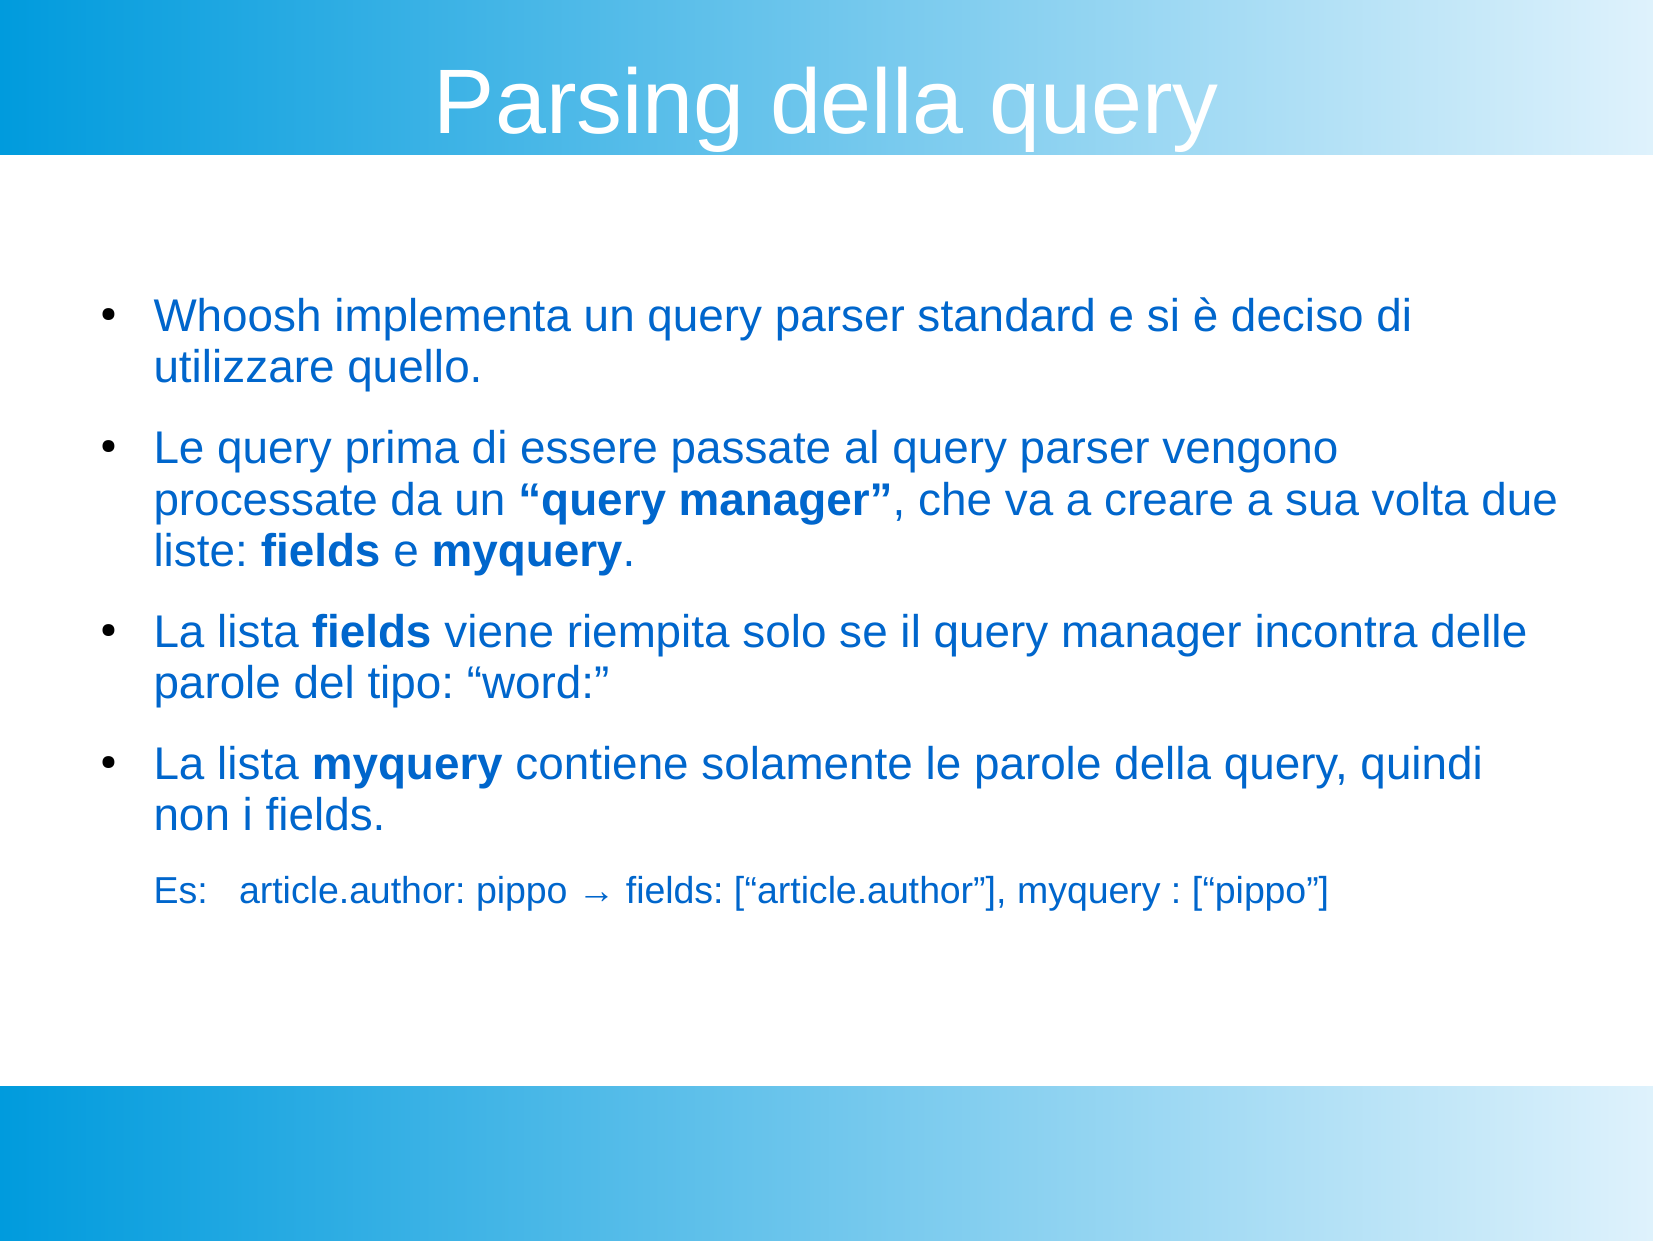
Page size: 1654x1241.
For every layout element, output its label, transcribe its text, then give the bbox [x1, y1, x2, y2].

title Parsing della query [82, 49, 1571, 155]
list Whoosh implementa un query parser standard e si è deciso di utilizzare quello. Le query prima di essere passate al query parser vengono processate da un “query manager”, che va a creare a sua volta due liste: fields e myquery. La lista fields viene riempita solo se il query manager incontra delle parole del tipo: “word:” La lista myquery contiene solamente le parole della query, quindi non i fields. Es: article.author: pippo → fields: [“article.author”], myquery : [“pippo”] [82, 290, 1571, 1010]
